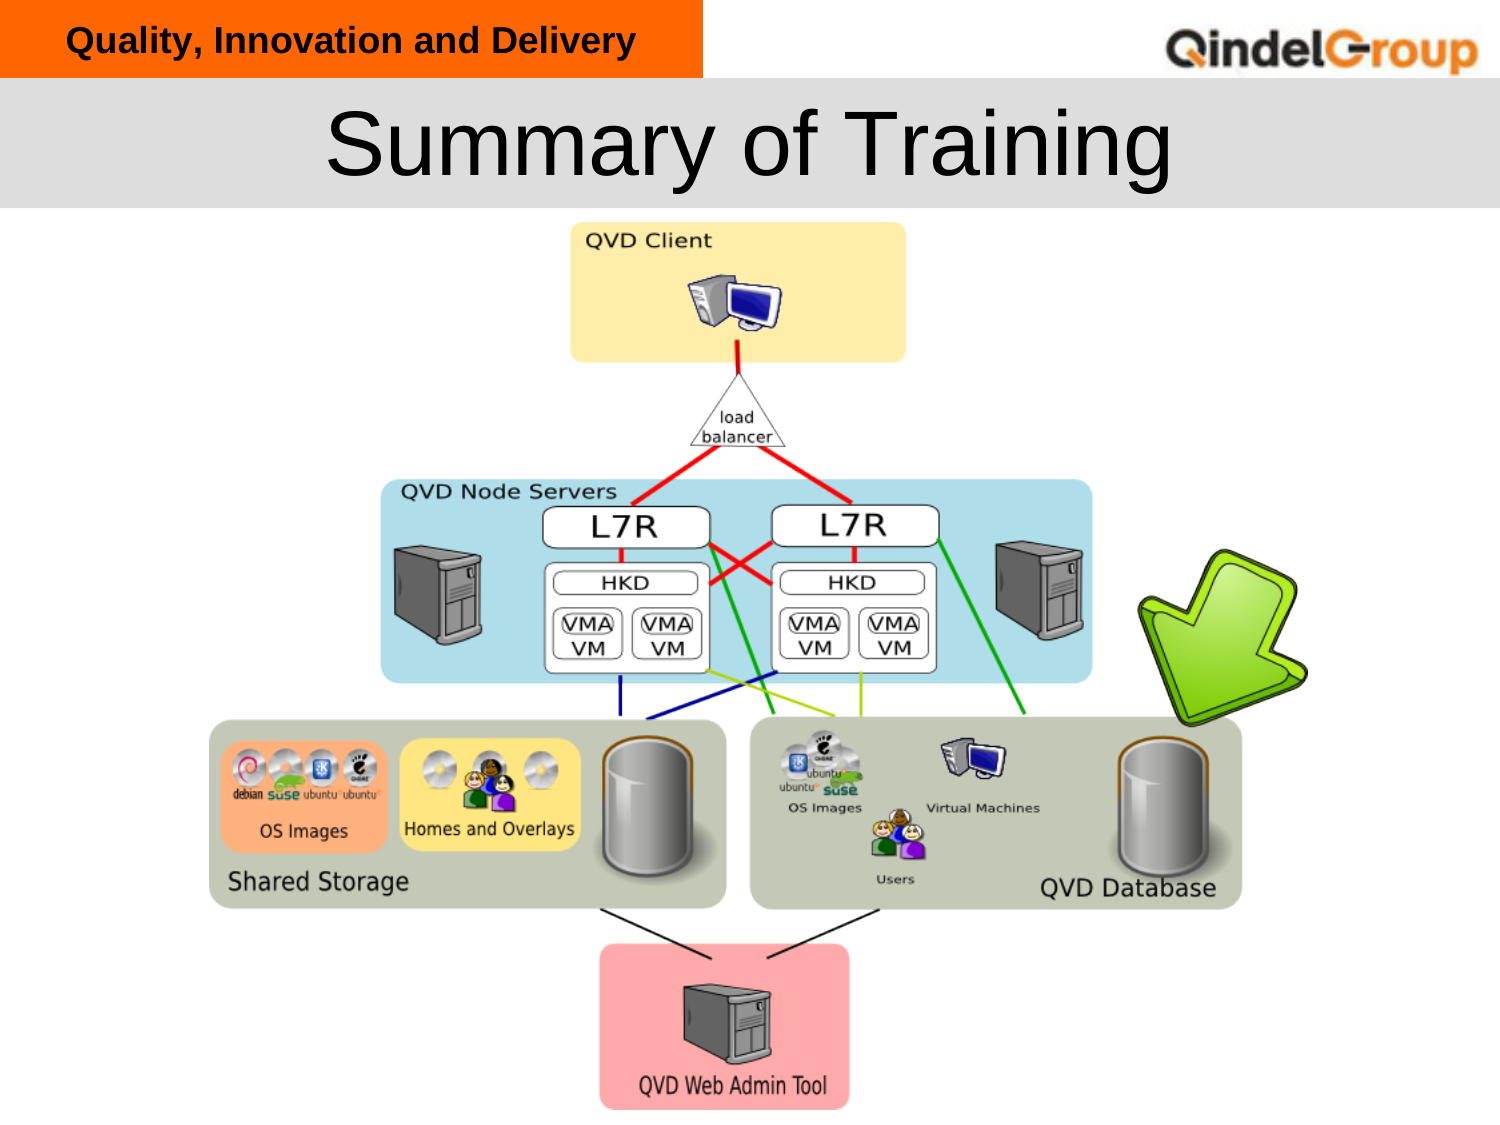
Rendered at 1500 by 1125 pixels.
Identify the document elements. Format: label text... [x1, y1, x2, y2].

picture [1163, 23, 1481, 78]
title Summary of Training [75, 45, 1426, 233]
picture [209, 222, 1308, 1111]
